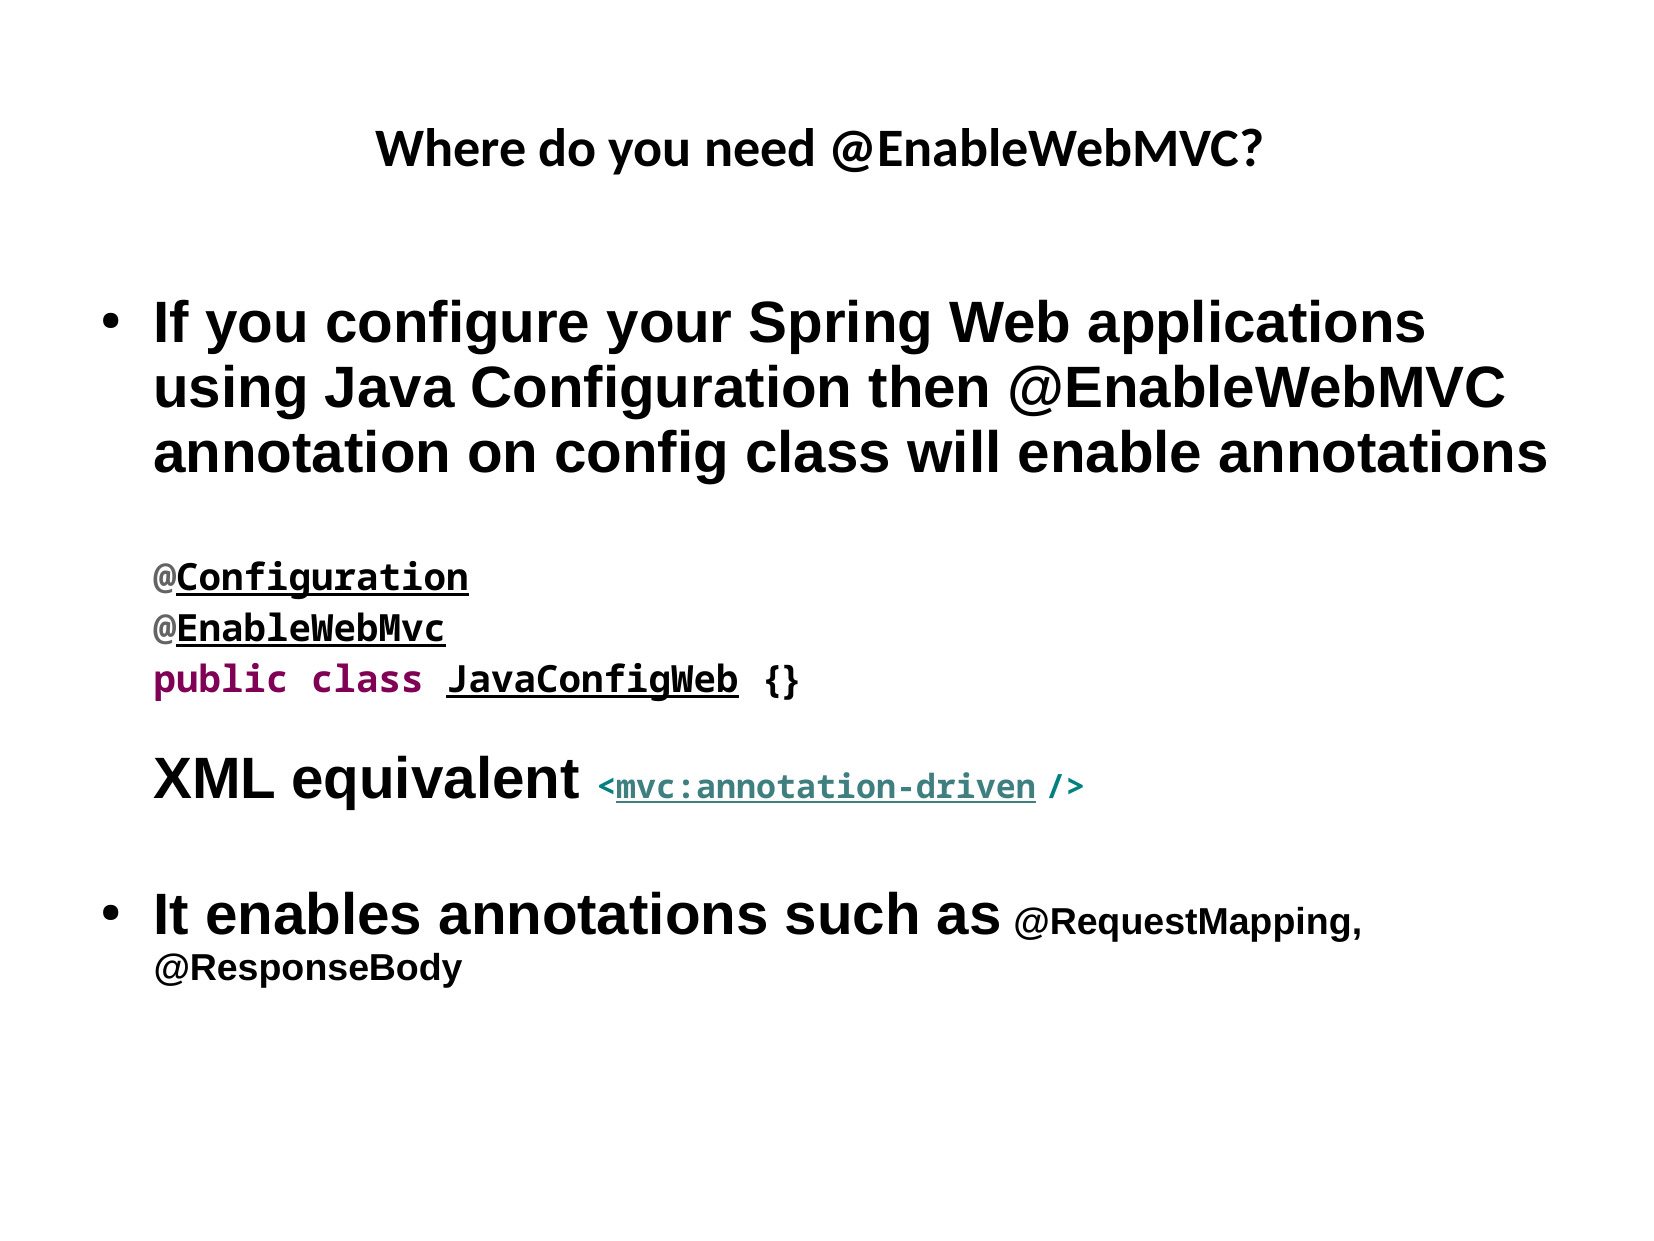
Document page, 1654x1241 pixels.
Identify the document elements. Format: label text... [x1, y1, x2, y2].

list If you configure your Spring Web applications using Java Configuration then @EnableWebMVC annotation on config class will enable annotations @Configuration @EnableWebMvc public class JavaConfigWeb {} XML equivalent <mvc:annotation-driven /> It enables annotations such as @RequestMapping, @ResponseBody [82, 290, 1571, 1241]
title Where do you need @EnableWebMVC? [82, 49, 1571, 257]
